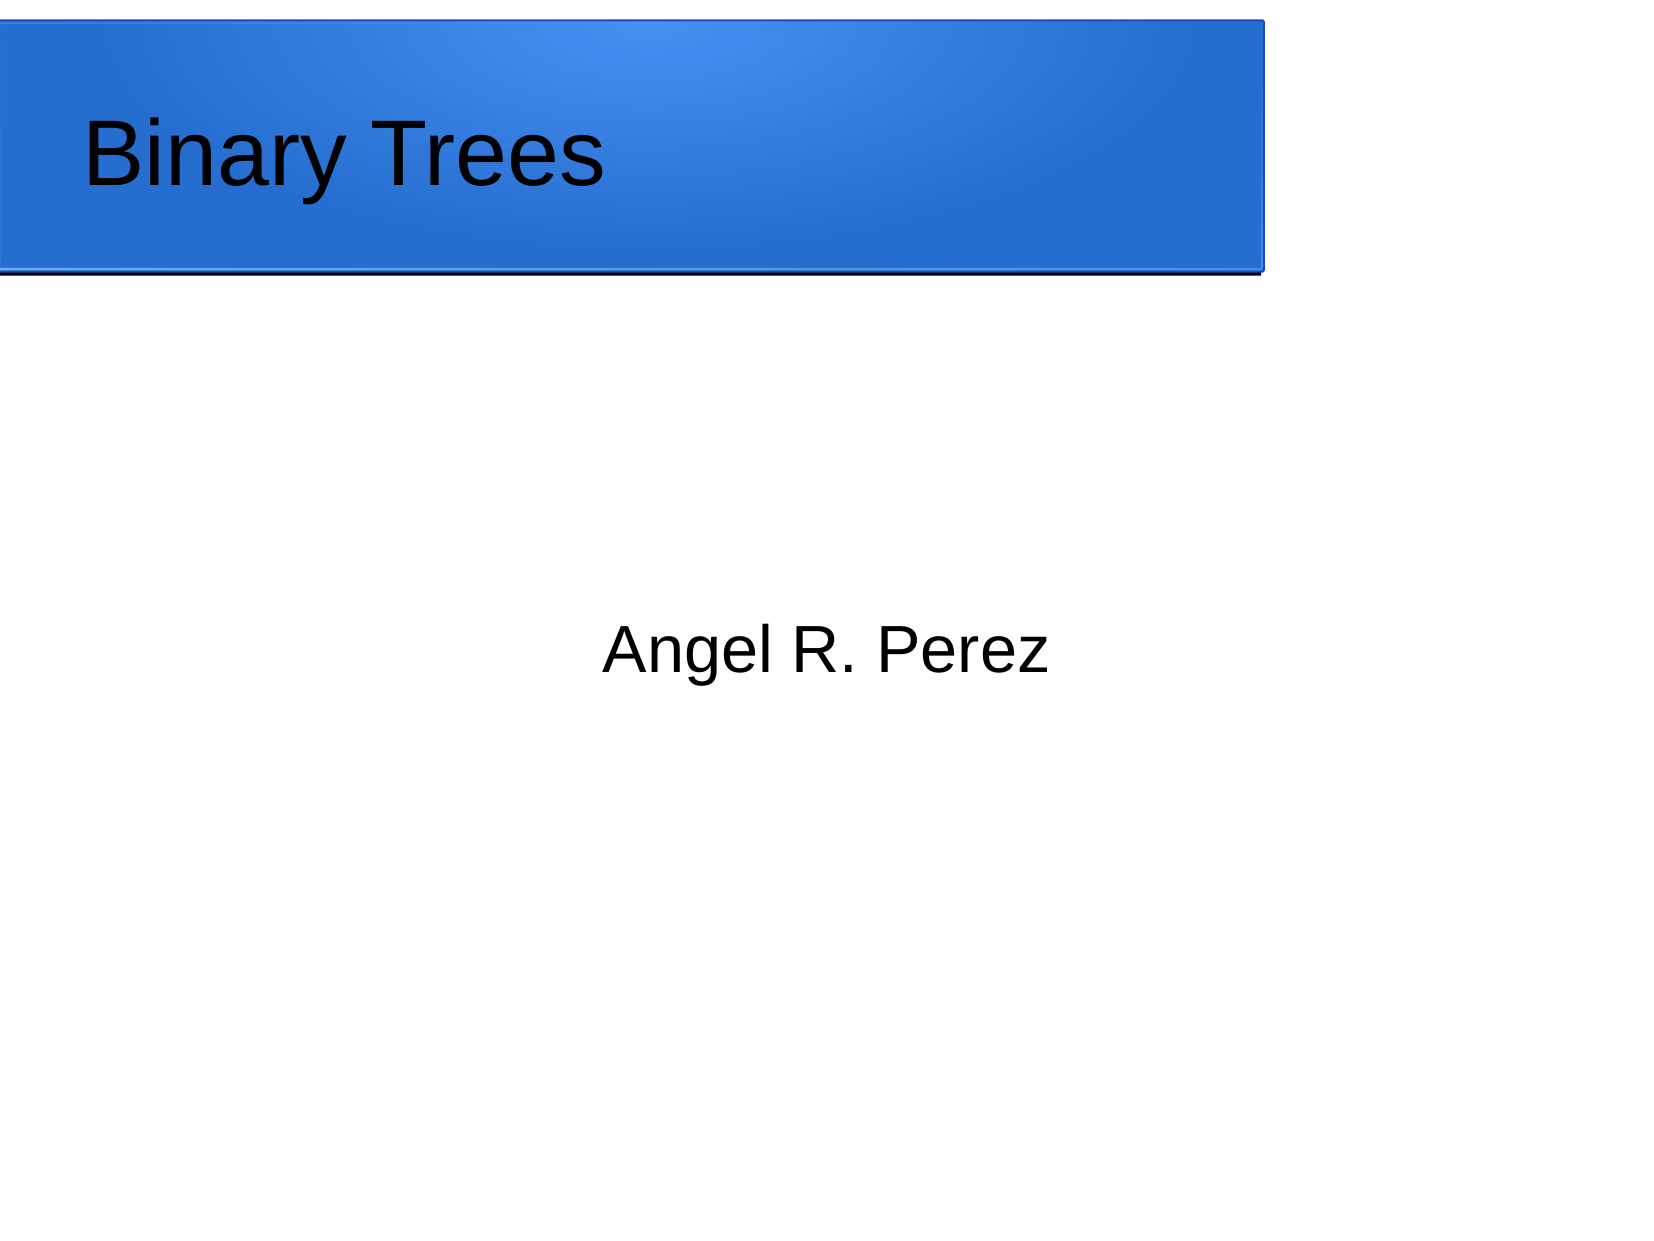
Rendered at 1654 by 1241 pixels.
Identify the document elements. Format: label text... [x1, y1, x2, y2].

subtitle Angel R. Perez [82, 290, 1571, 1010]
title Binary Trees [82, 49, 1571, 257]
